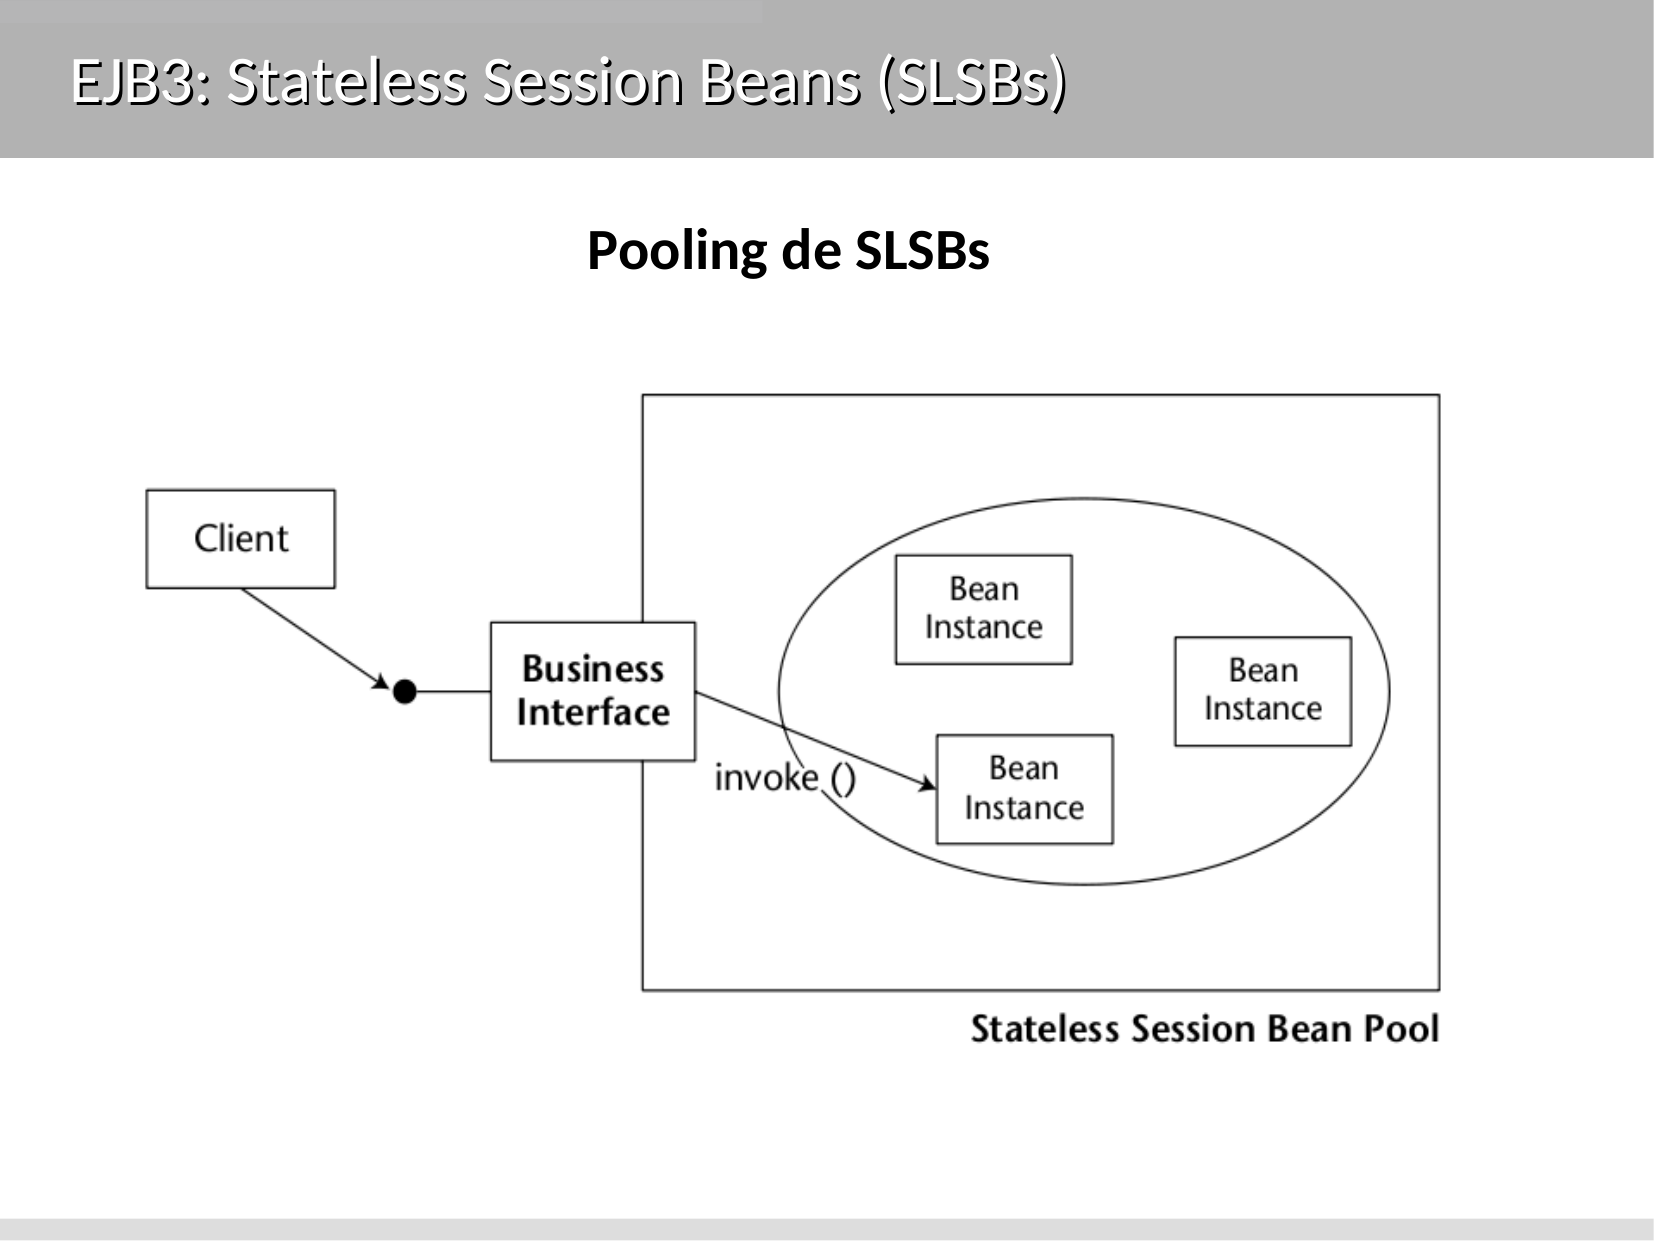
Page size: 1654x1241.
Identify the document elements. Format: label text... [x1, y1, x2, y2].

title EJB3: Stateless Session Beans (SLSBs) [70, 11, 1536, 160]
text_box Pooling de SLSBs [588, 226, 992, 298]
picture [125, 358, 1503, 1058]
